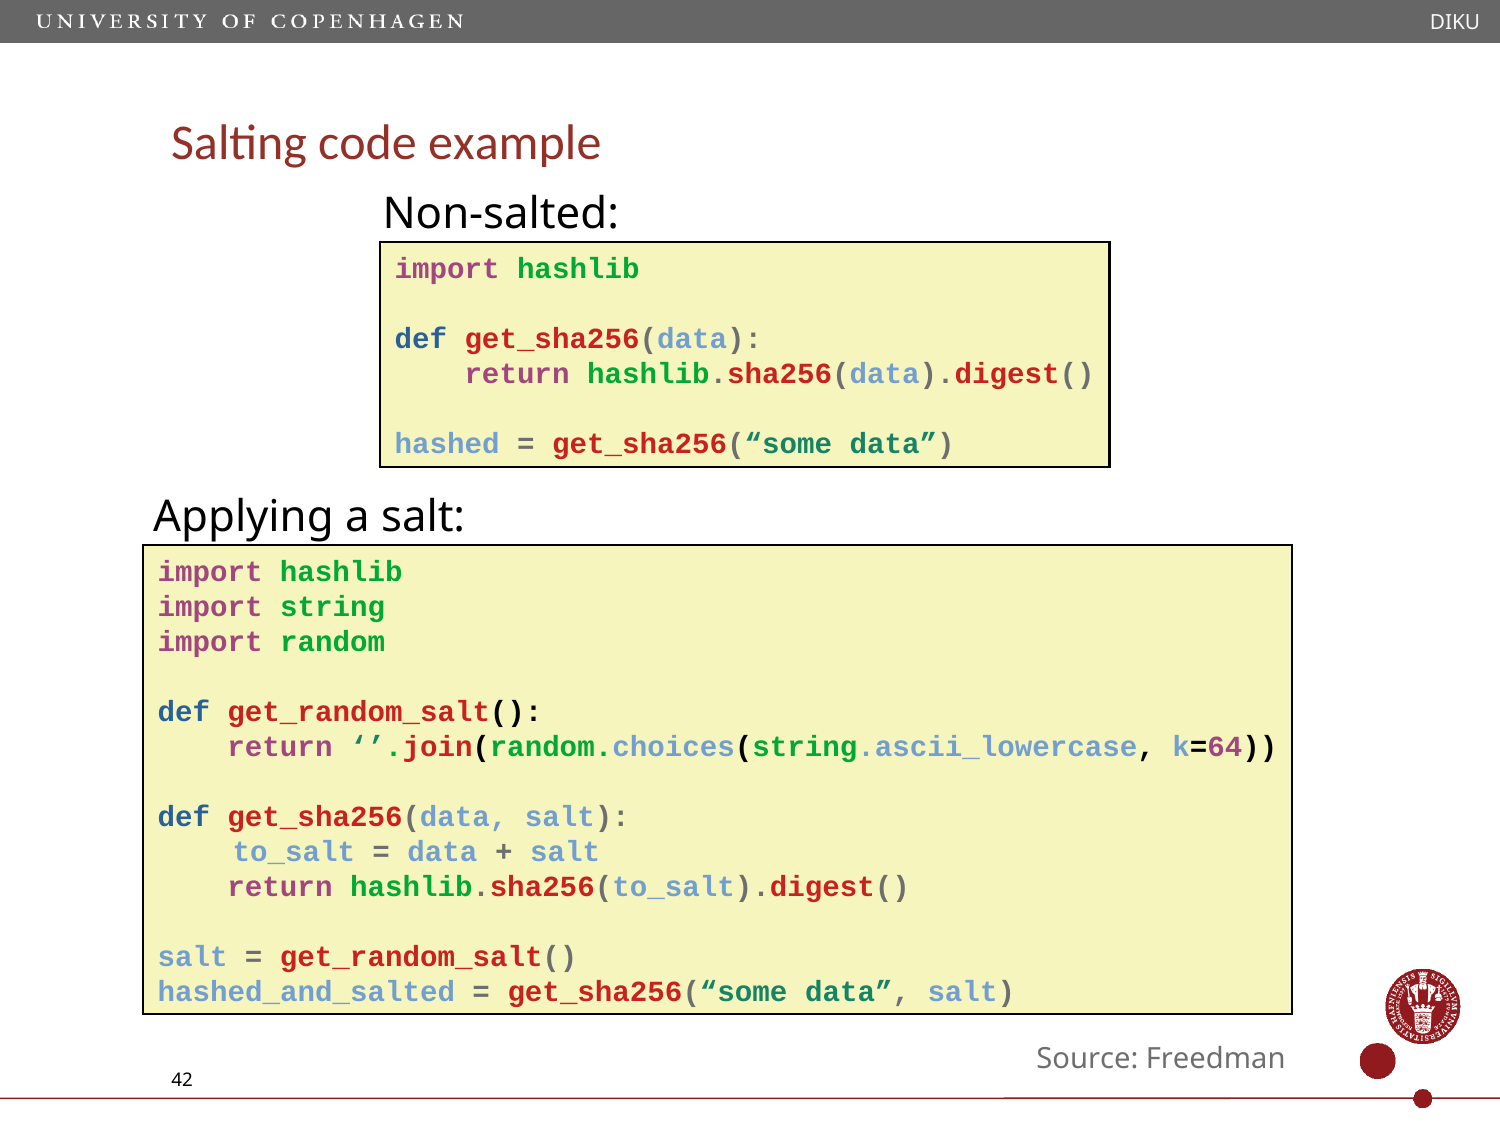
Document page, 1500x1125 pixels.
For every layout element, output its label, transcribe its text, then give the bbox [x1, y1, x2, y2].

text_box DIKU [469, 0, 1495, 43]
text_box Applying a salt: [234, 476, 385, 552]
text_box import hashlib def get_sha256(data): return hashlib.sha256(data).digest() hashed = get_sha256(“some data”) [379, 242, 1110, 467]
text_box Salting code example [171, 75, 1329, 171]
text_box <number> [171, 1067, 522, 1092]
text_box Non-salted: [425, 173, 576, 249]
text_box import hashlib import string import random def get_random_salt(): return ‘’.join(random.choices(string.ascii_lowercase, k=64)) def get_sha256(data, salt): to_salt = data + salt return hashlib.sha256(to_salt).digest() salt = get_random_salt() hashed_and_salted = get_sha256(“some data”, salt) [142, 545, 1293, 1015]
picture [0, 910, 1500, 1122]
text_box Source: Freedman [1021, 1031, 1341, 1083]
